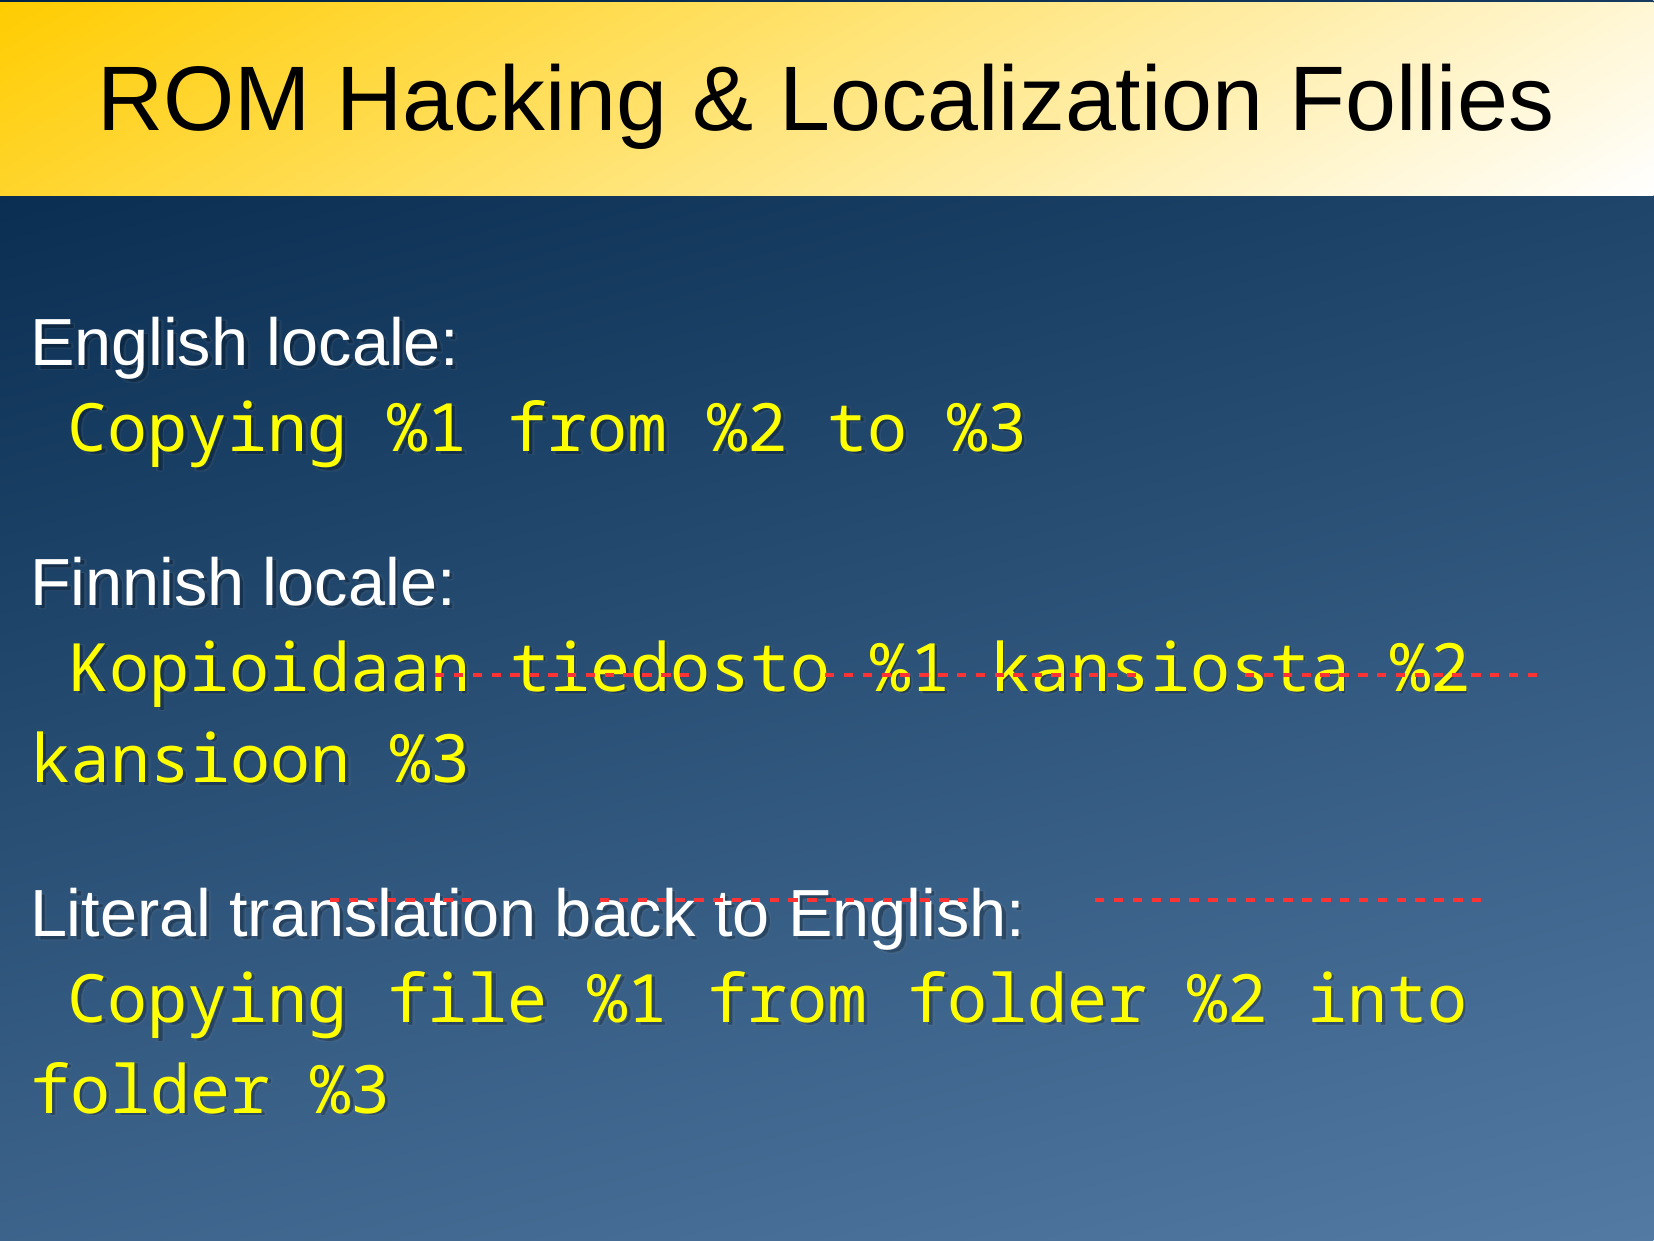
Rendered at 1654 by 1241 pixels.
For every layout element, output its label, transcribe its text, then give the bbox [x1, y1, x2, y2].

subtitle English locale: Copying %1 from %2 to %3 Finnish locale: Kopioidaan tiedosto %1 kansiosta %2 kansioon %3 Literal translation back to English: Copying file %1 from folder %2 into folder %3 [30, 304, 1654, 961]
title ROM Hacking & Localization Follies [0, 2, 1654, 196]
